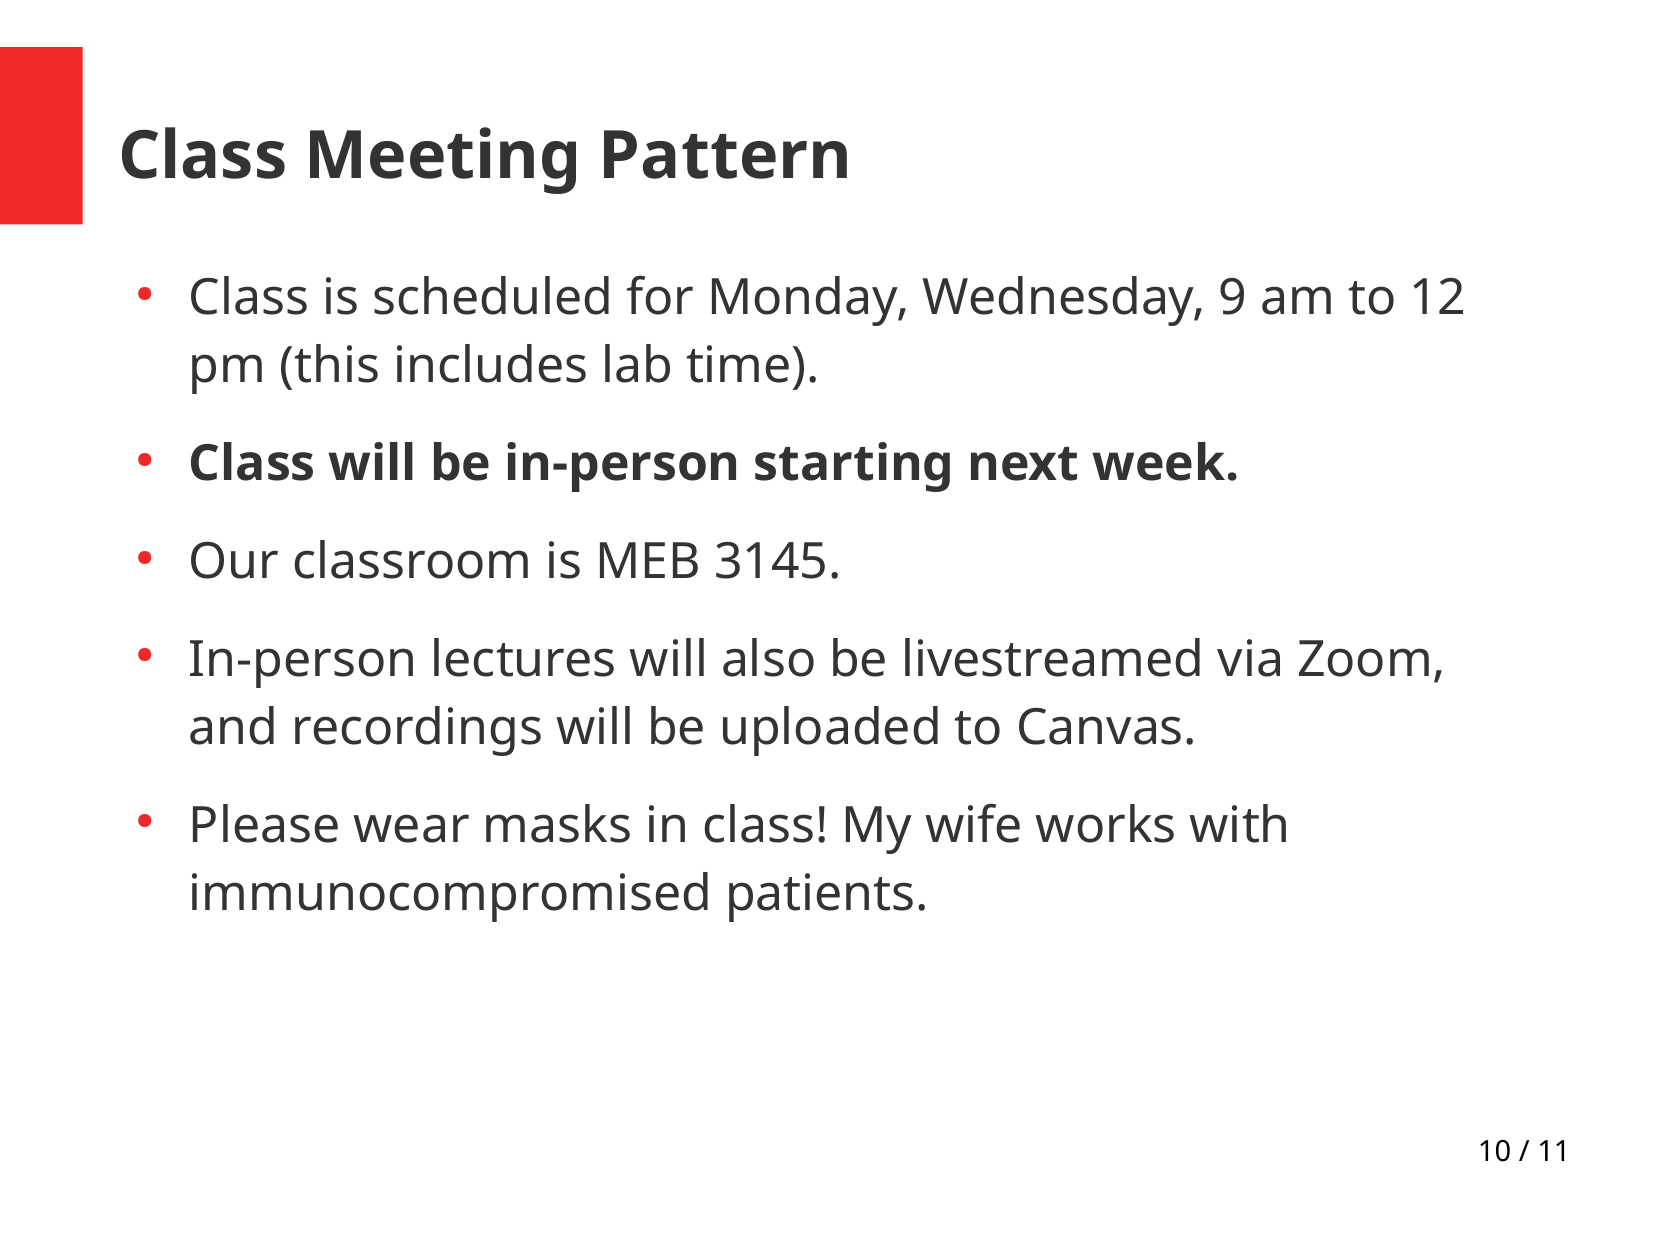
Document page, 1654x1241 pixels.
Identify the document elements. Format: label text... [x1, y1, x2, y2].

title Class Meeting Pattern [118, 49, 1571, 257]
list Class is scheduled for Monday, Wednesday, 9 am to 12 pm (this includes lab time). Class will be in-person starting next week. Our classroom is MEB 3145. In-person lectures will also be livestreamed via Zoom, and recordings will be uploaded to Canvas. Please wear masks in class! My wife works with immunocompromised patients. [118, 261, 1536, 981]
